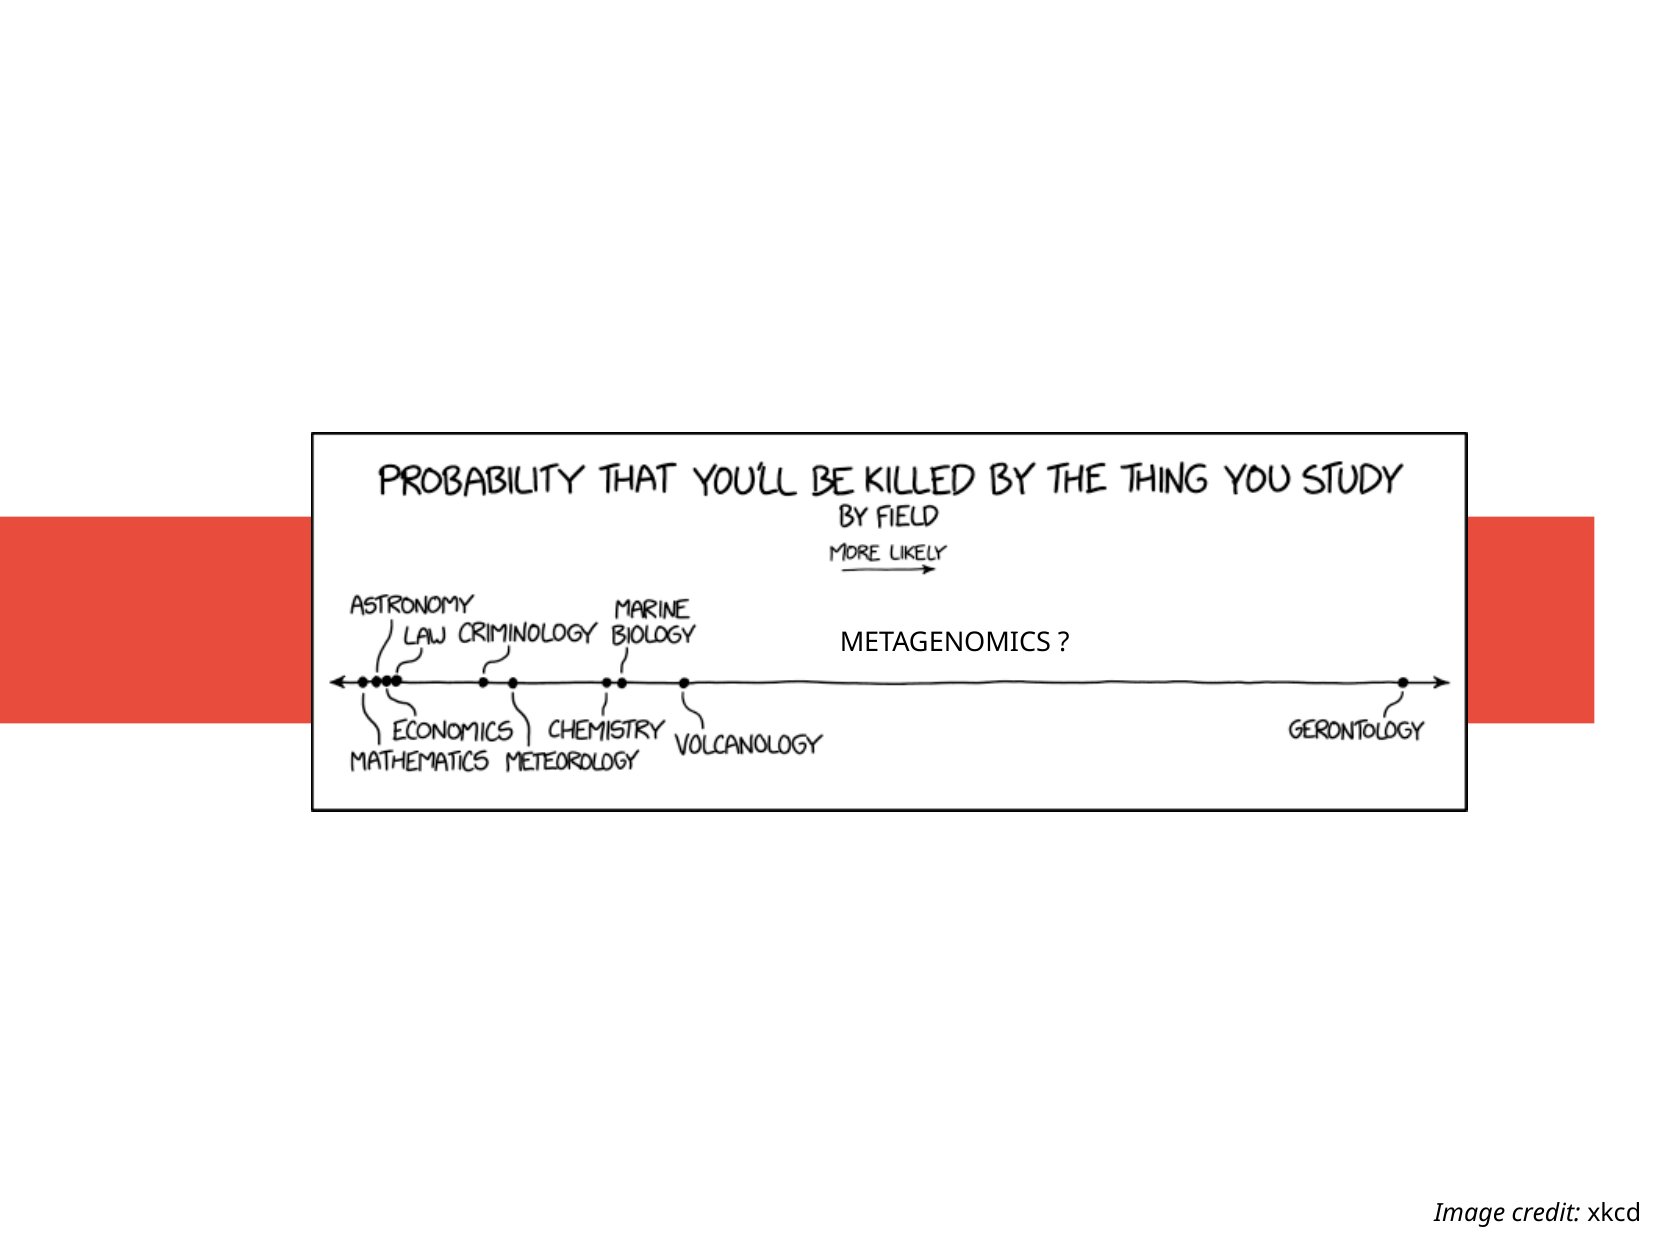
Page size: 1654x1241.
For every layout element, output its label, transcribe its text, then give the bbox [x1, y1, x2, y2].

picture [311, 432, 1468, 812]
text_box METAGENOMICS ? [825, 615, 1096, 667]
text_box Image credit: xkcd [1419, 1187, 1654, 1236]
